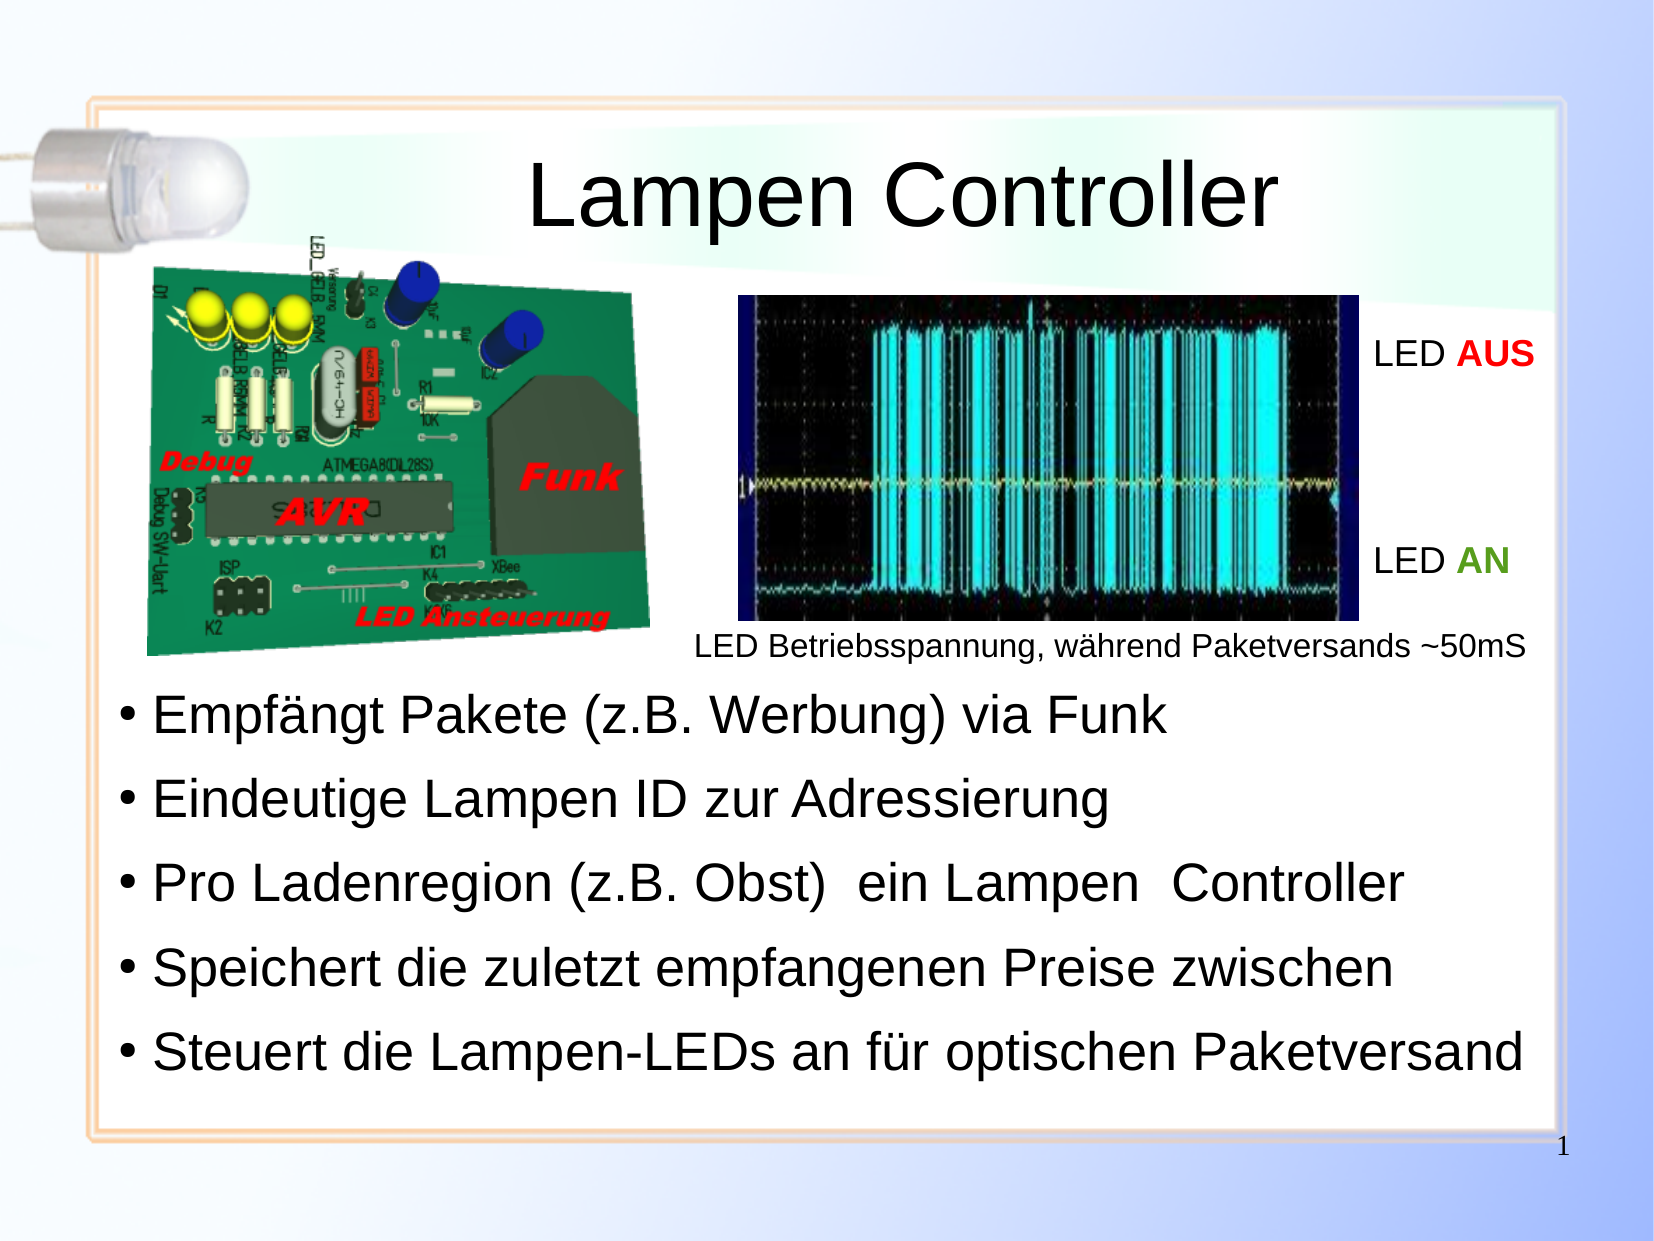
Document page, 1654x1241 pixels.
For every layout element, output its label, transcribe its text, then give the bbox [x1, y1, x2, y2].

subtitle Empfängt Pakete (z.B. Werbung) via Funk Eindeutige Lampen ID zur Adressierung Pro Ladenregion (z.B. Obst) ein Lampen Controller Speichert die zuletzt empfangenen Preise zwischen Steuert die Lampen-LEDs an für optischen Paketversand [118, 684, 1536, 1241]
text_box LED AUS [1358, 324, 1565, 384]
title Lampen Controller [236, 98, 1571, 291]
text_box LED AN [1358, 532, 1536, 591]
text_box LED Betriebsspannung, während Paketversands ~50mS [679, 620, 1565, 673]
picture [0, 0, 1654, 1241]
